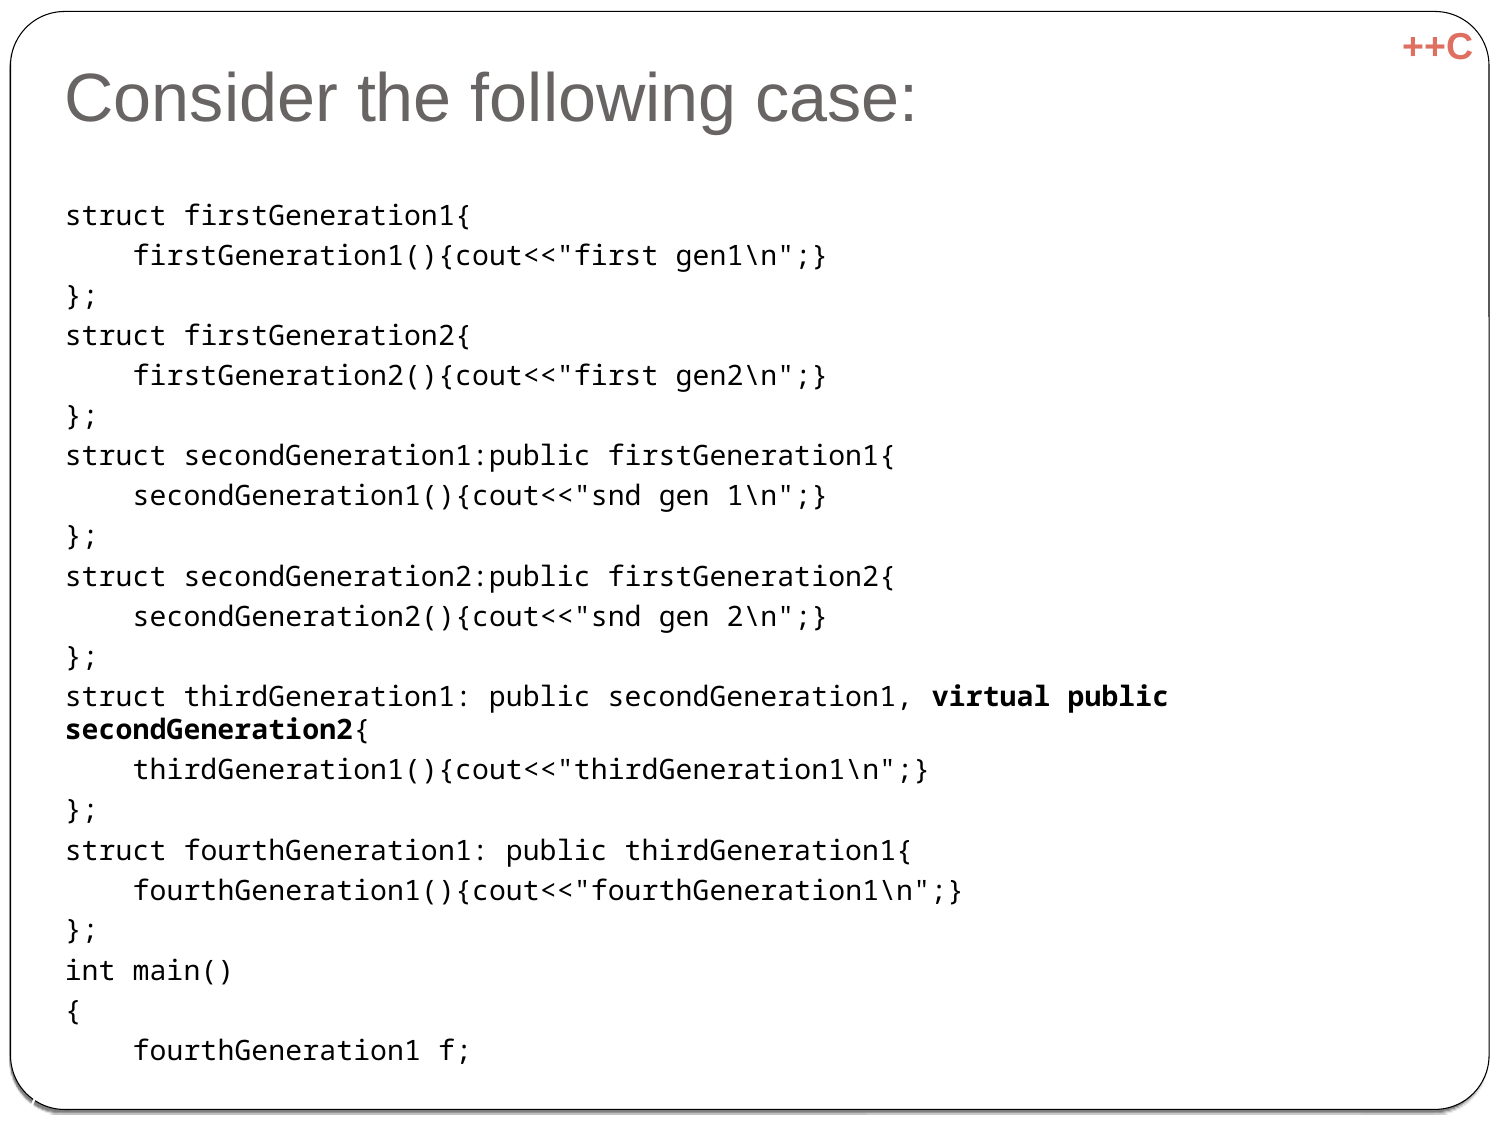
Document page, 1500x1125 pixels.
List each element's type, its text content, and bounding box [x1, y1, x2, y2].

slide_number <number> [0, 1074, 50, 1125]
title Consider the following case: [50, 45, 1450, 149]
list struct firstGeneration1{ firstGeneration1(){cout<<"first gen1\n";} }; struct firstGeneration2{ firstGeneration2(){cout<<"first gen2\n";} }; struct secondGeneration1:public firstGeneration1{ secondGeneration1(){cout<<"snd gen 1\n";} }; struct secondGeneration2:public firstGeneration2{ secondGeneration2(){cout<<"snd gen 2\n";} }; struct thirdGeneration1: public secondGeneration1, virtual public secondGeneration2{ thirdGeneration1(){cout<<"thirdGeneration1\n";} }; struct fourthGeneration1: public thirdGeneration1{ fourthGeneration1(){cout<<"fourthGeneration1\n";} }; int main() { fourthGeneration1 f; [50, 149, 1450, 1088]
